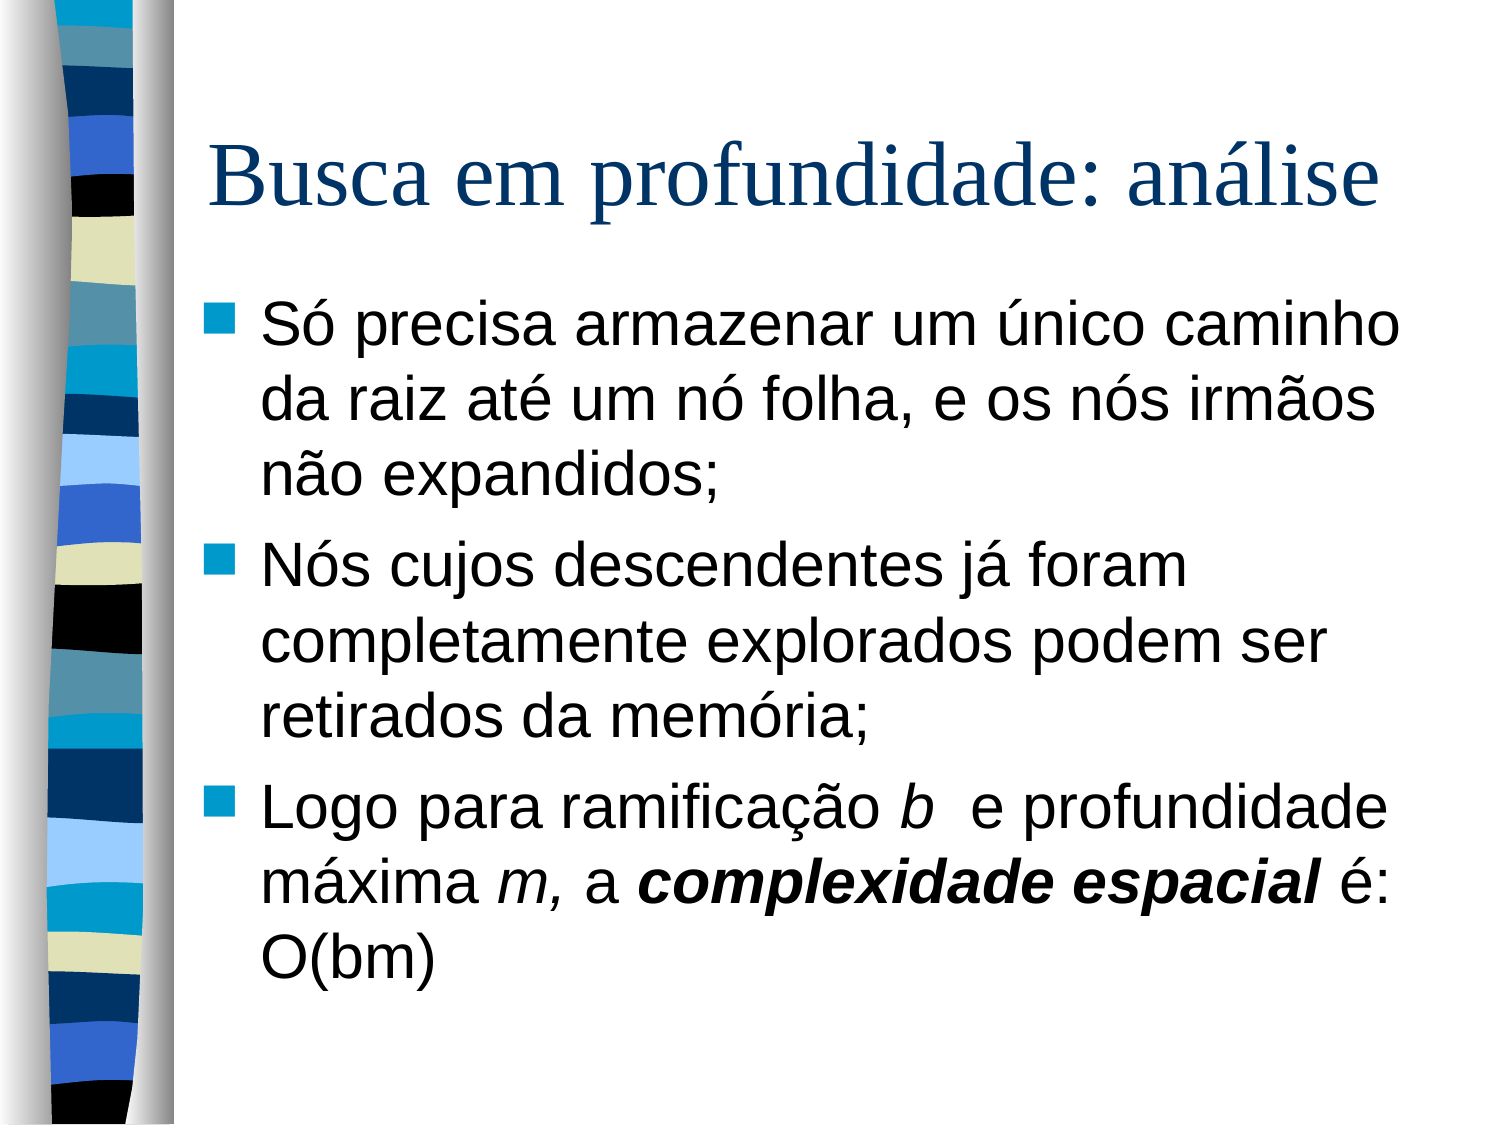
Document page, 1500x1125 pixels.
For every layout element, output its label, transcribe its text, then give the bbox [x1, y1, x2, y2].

title Busca em profundidade: análise [192, 74, 1468, 263]
list Só precisa armazenar um único caminho da raiz até um nó folha, e os nós irmãos não expandidos; Nós cujos descendentes já foram completamente explorados podem ser retirados da memória; Logo para ramificação b e profundidade máxima m, a complexidade espacial é: O(bm) [192, 275, 1468, 1000]
